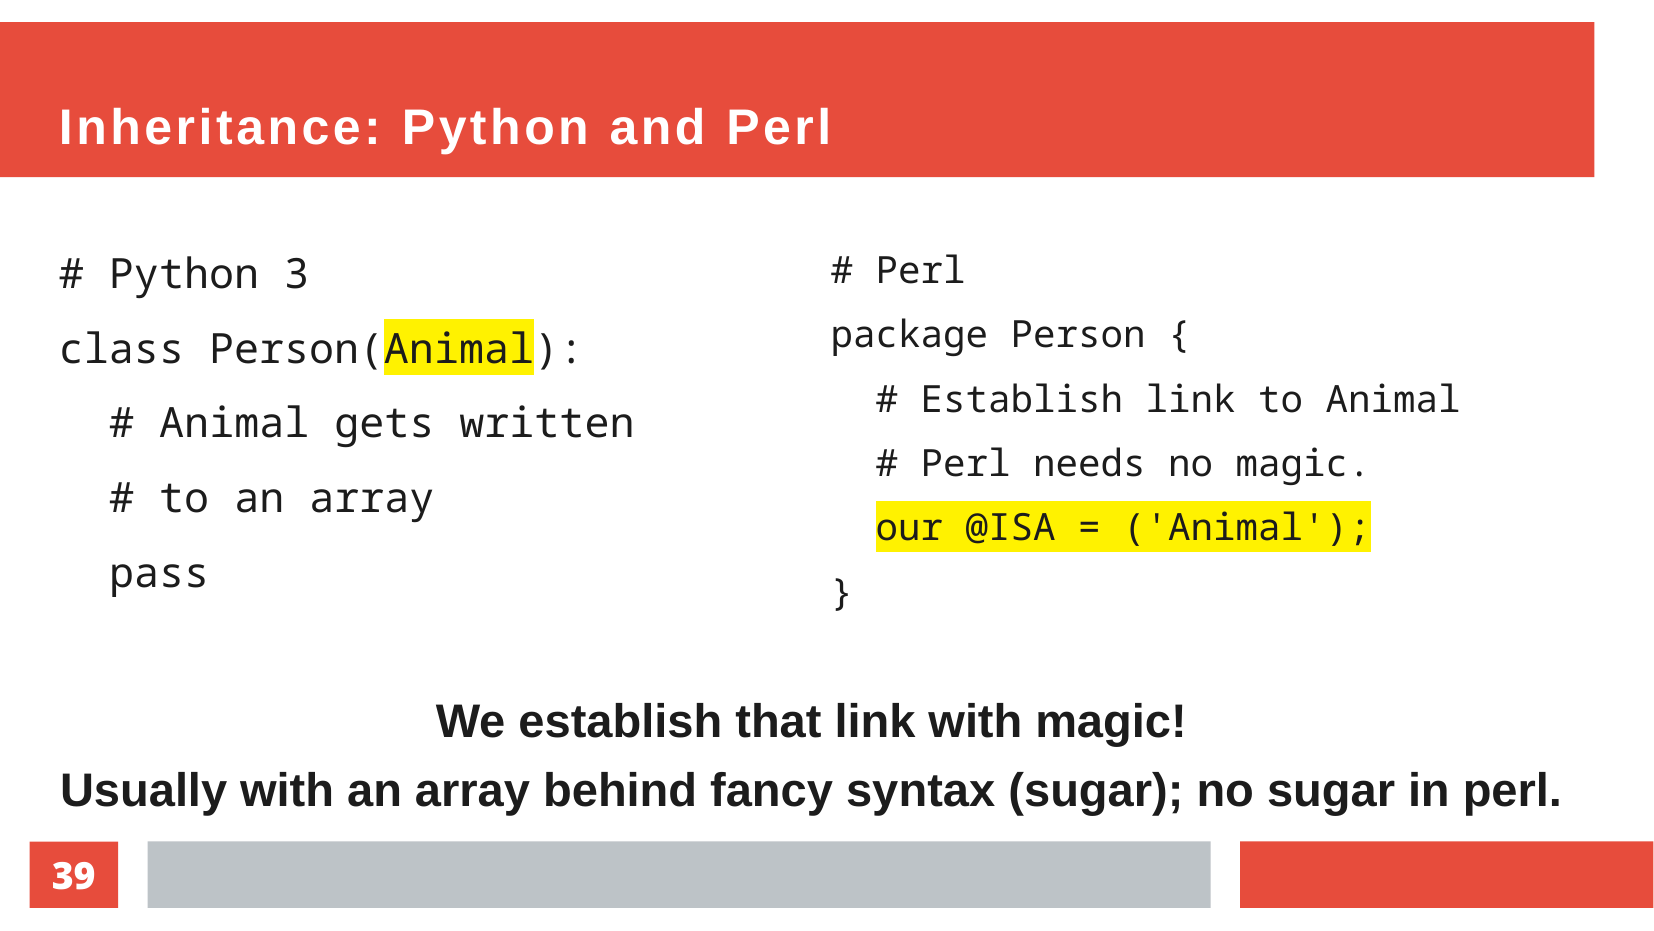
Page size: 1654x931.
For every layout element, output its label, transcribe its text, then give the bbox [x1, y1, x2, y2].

list We establish that link with magic! Usually with an array behind fancy syntax (sugar); no sugar in perl. [59, 694, 1565, 861]
list # Perl package Person { # Establish link to Animal # Perl needs no magic. our @ISA = ('Animal'); } [830, 243, 1566, 620]
title Inheritance: Python and Perl [59, 44, 1595, 156]
list # Python 3 class Person(Animal): # Animal gets written # to an array pass [59, 243, 794, 618]
